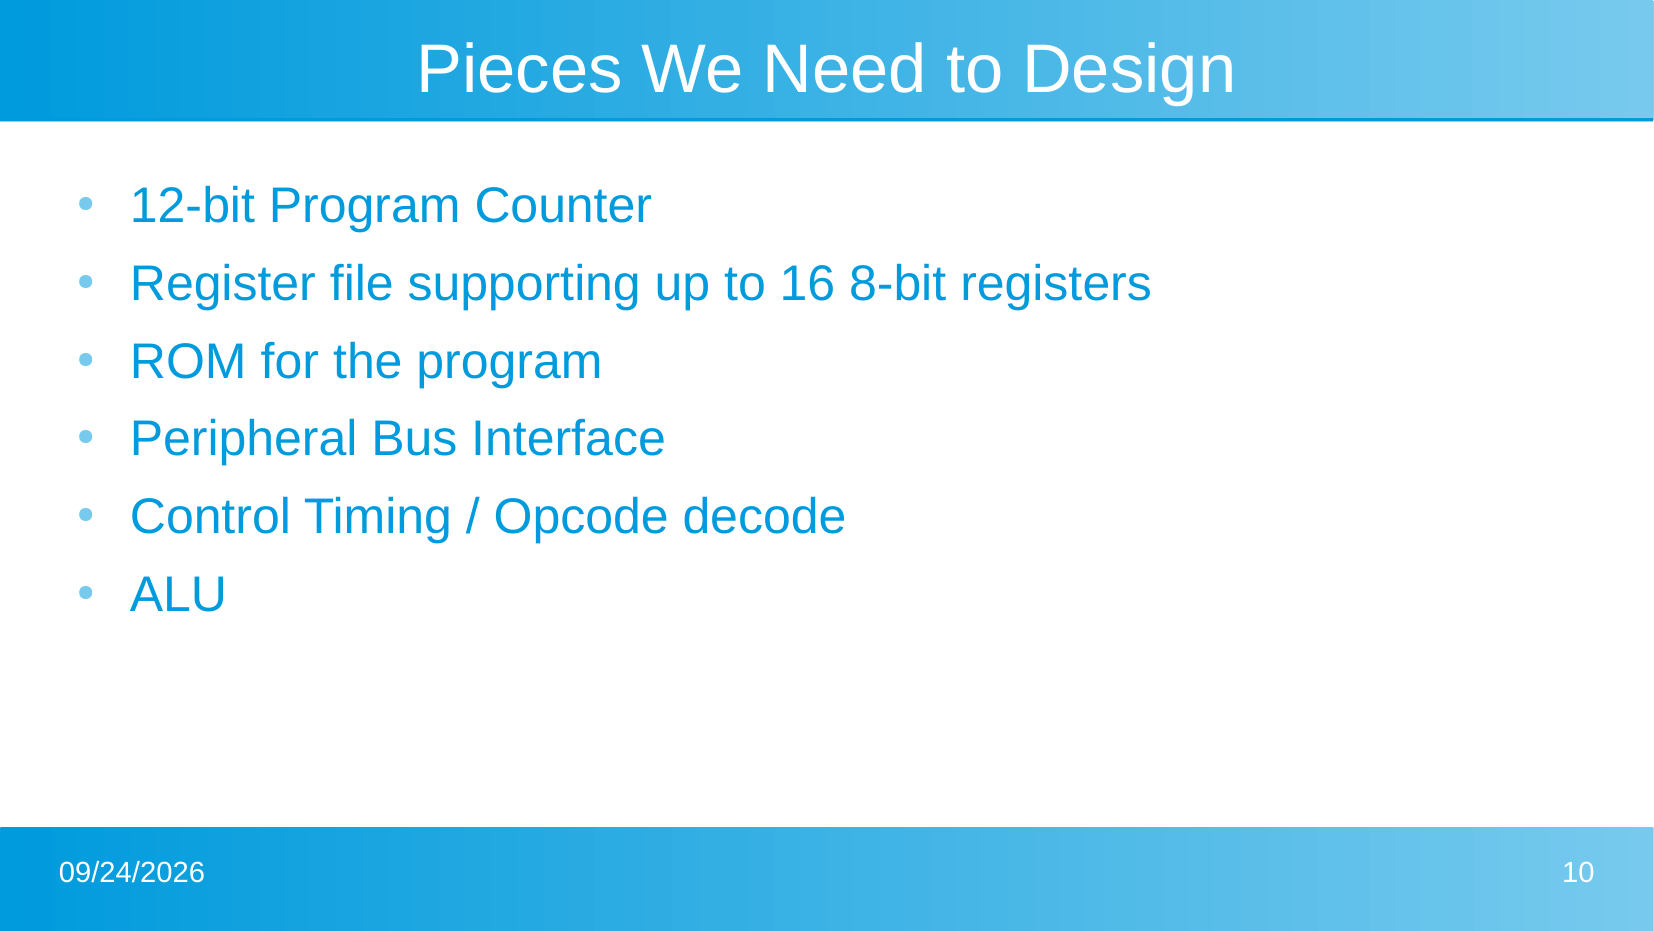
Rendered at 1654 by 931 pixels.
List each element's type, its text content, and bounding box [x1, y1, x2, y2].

list 12-bit Program Counter Register file supporting up to 16 8-bit registers ROM for the program Peripheral Bus Interface Control Timing / Opcode decode ALU [59, 177, 1595, 768]
title Pieces We Need to Design [59, 29, 1595, 108]
